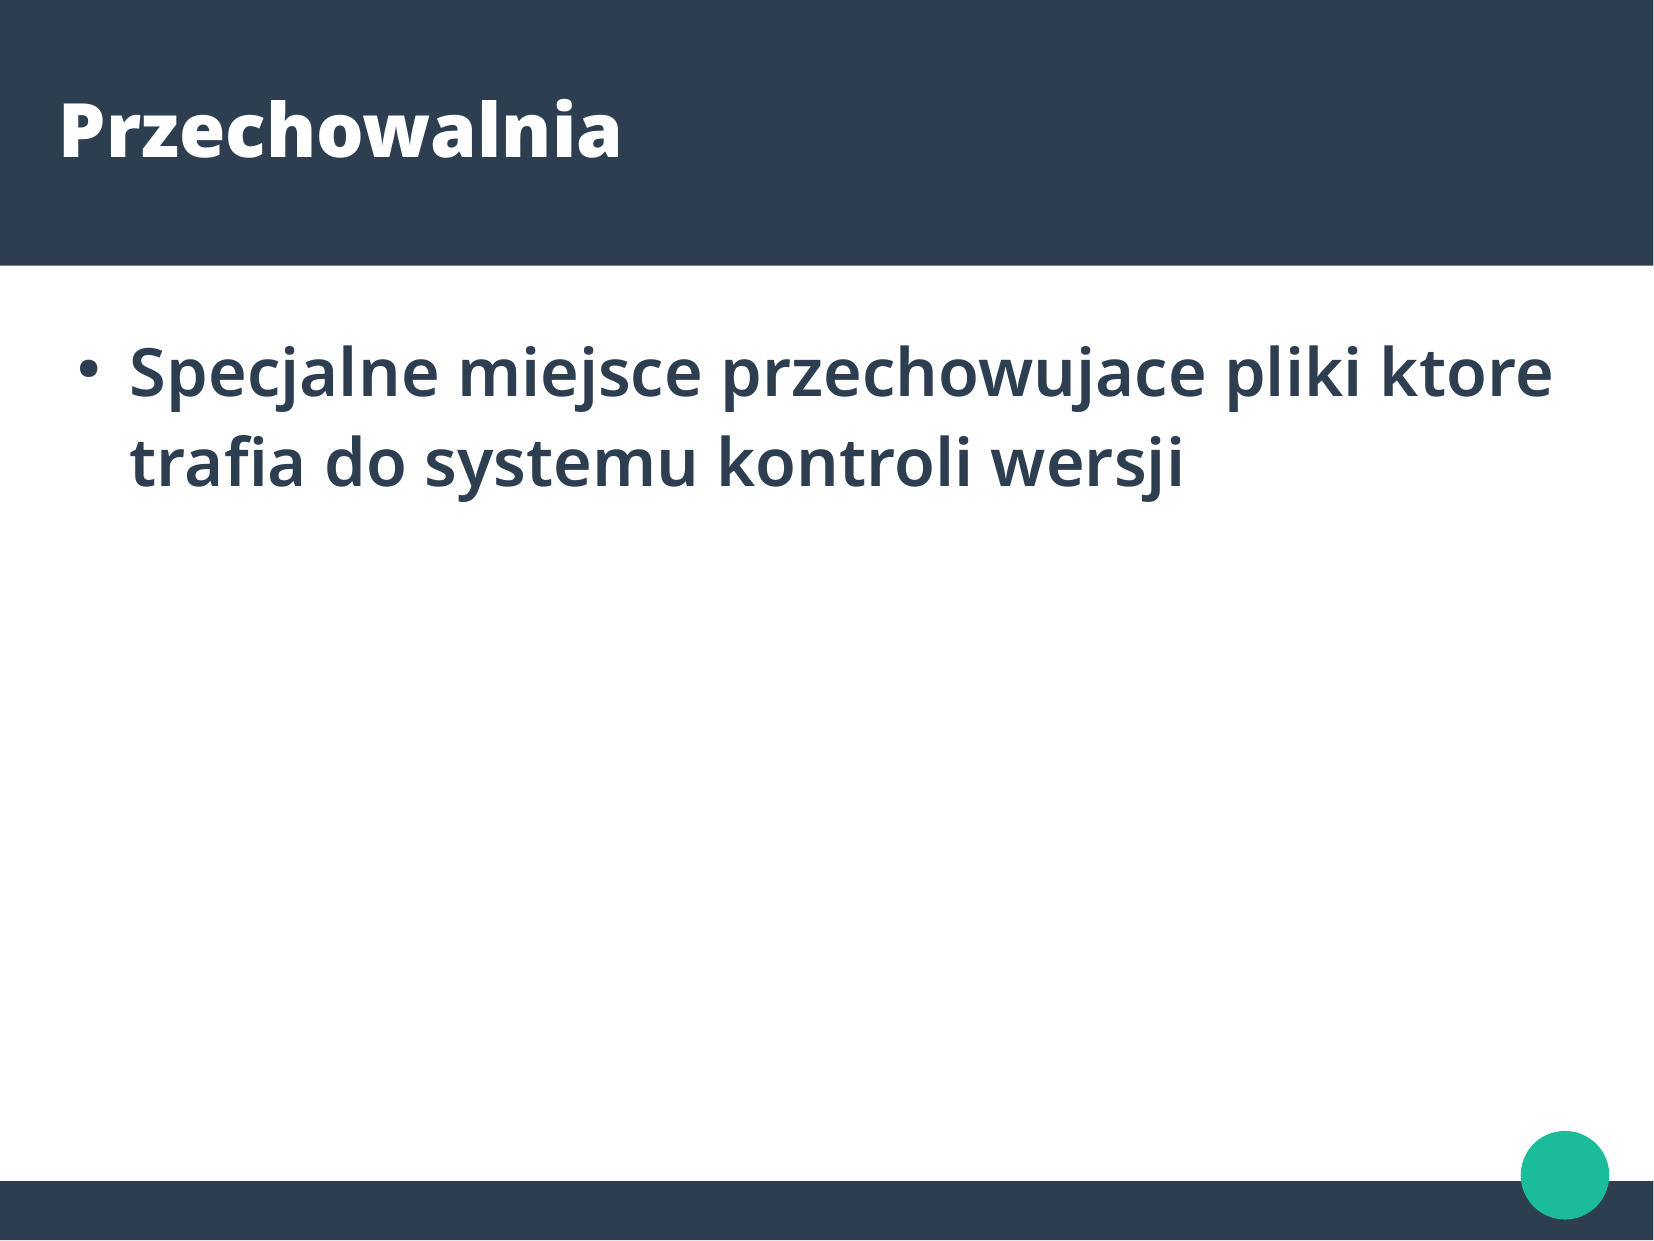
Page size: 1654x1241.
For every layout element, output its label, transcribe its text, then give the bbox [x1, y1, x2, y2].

title Przechowalnia [59, 49, 1595, 207]
list Specjalne miejsce przechowujace pliki ktore trafia do systemu kontroli wersji [59, 324, 1595, 1152]
